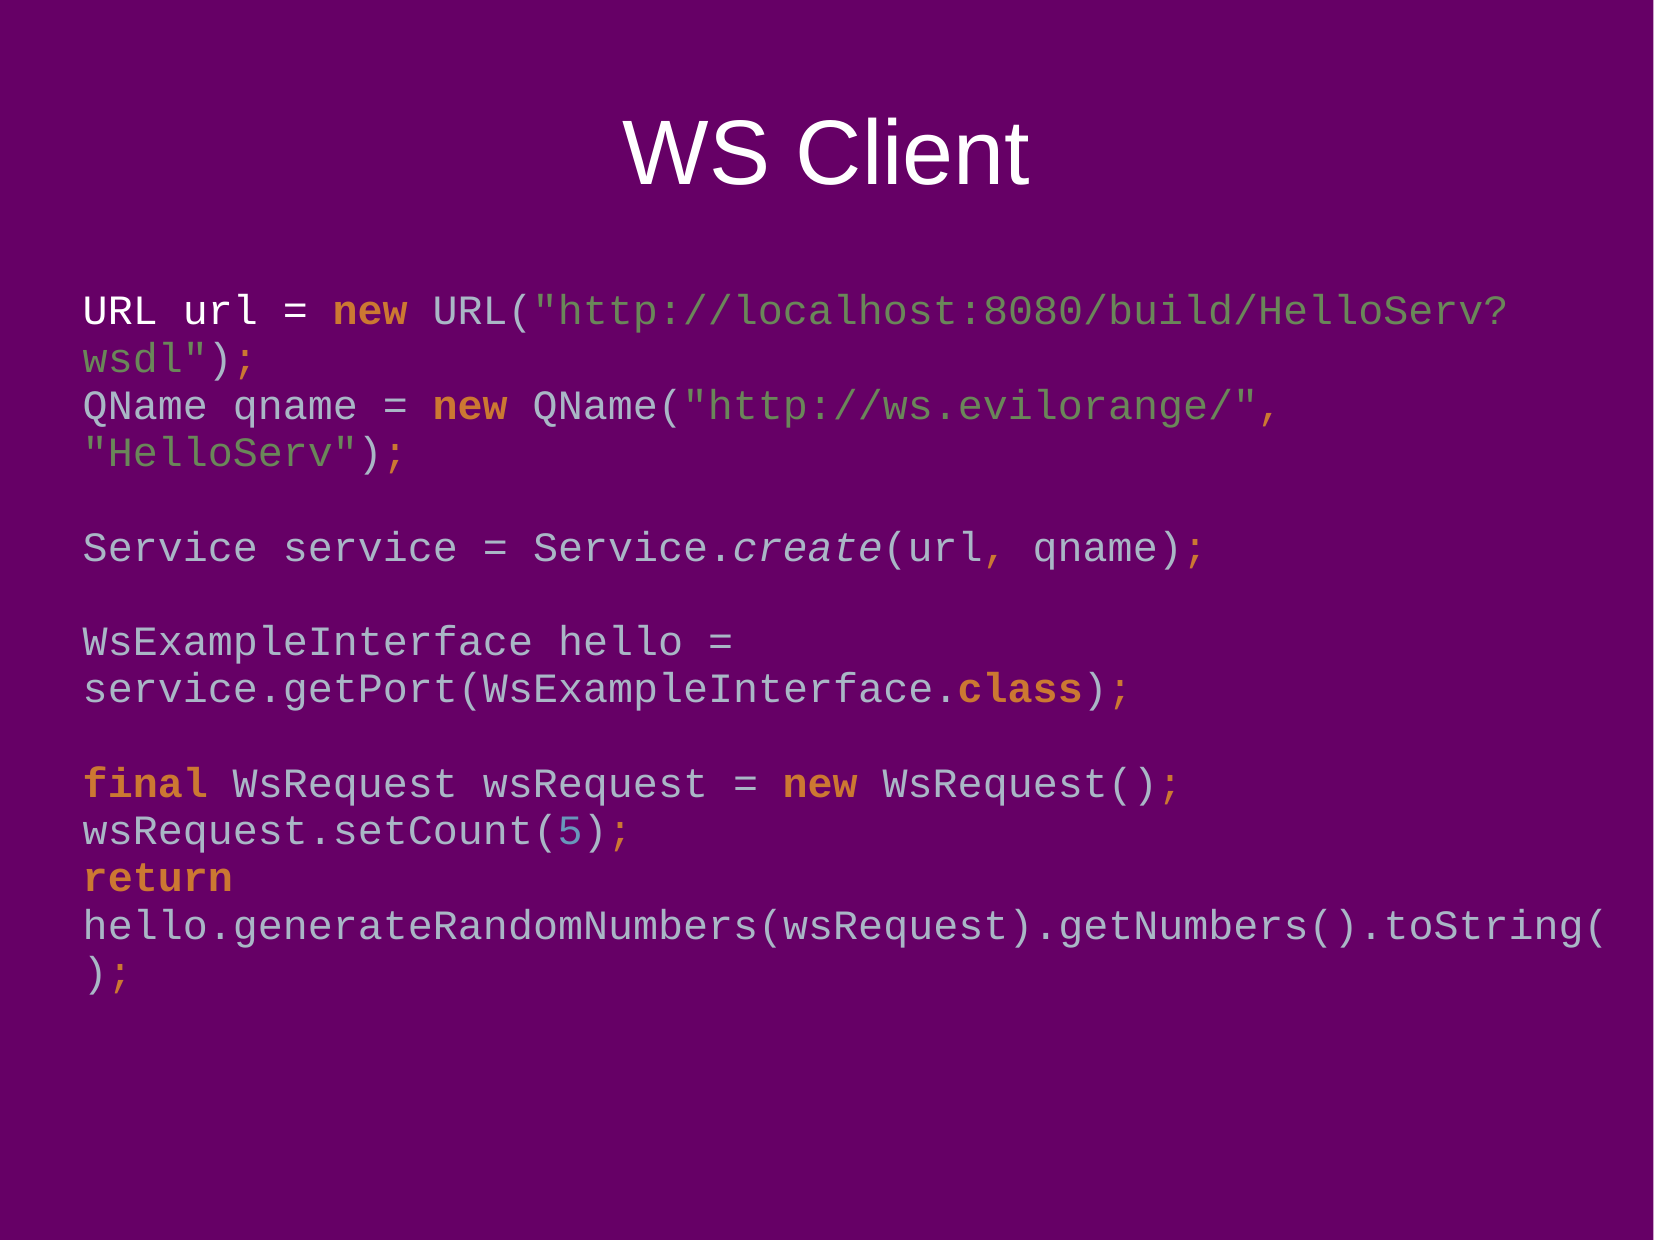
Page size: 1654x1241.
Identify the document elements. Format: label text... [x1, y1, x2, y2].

list URL url = new URL("http://localhost:8080/build/HelloServ?wsdl"); QName qname = new QName("http://ws.evilorange/", "HelloServ"); Service service = Service.create(url, qname); WsExampleInterface hello = service.getPort(WsExampleInterface.class); final WsRequest wsRequest = new WsRequest(); wsRequest.setCount(5); return hello.generateRandomNumbers(wsRequest).getNumbers().toString(); [82, 290, 1625, 1157]
title WS Client [82, 49, 1571, 257]
